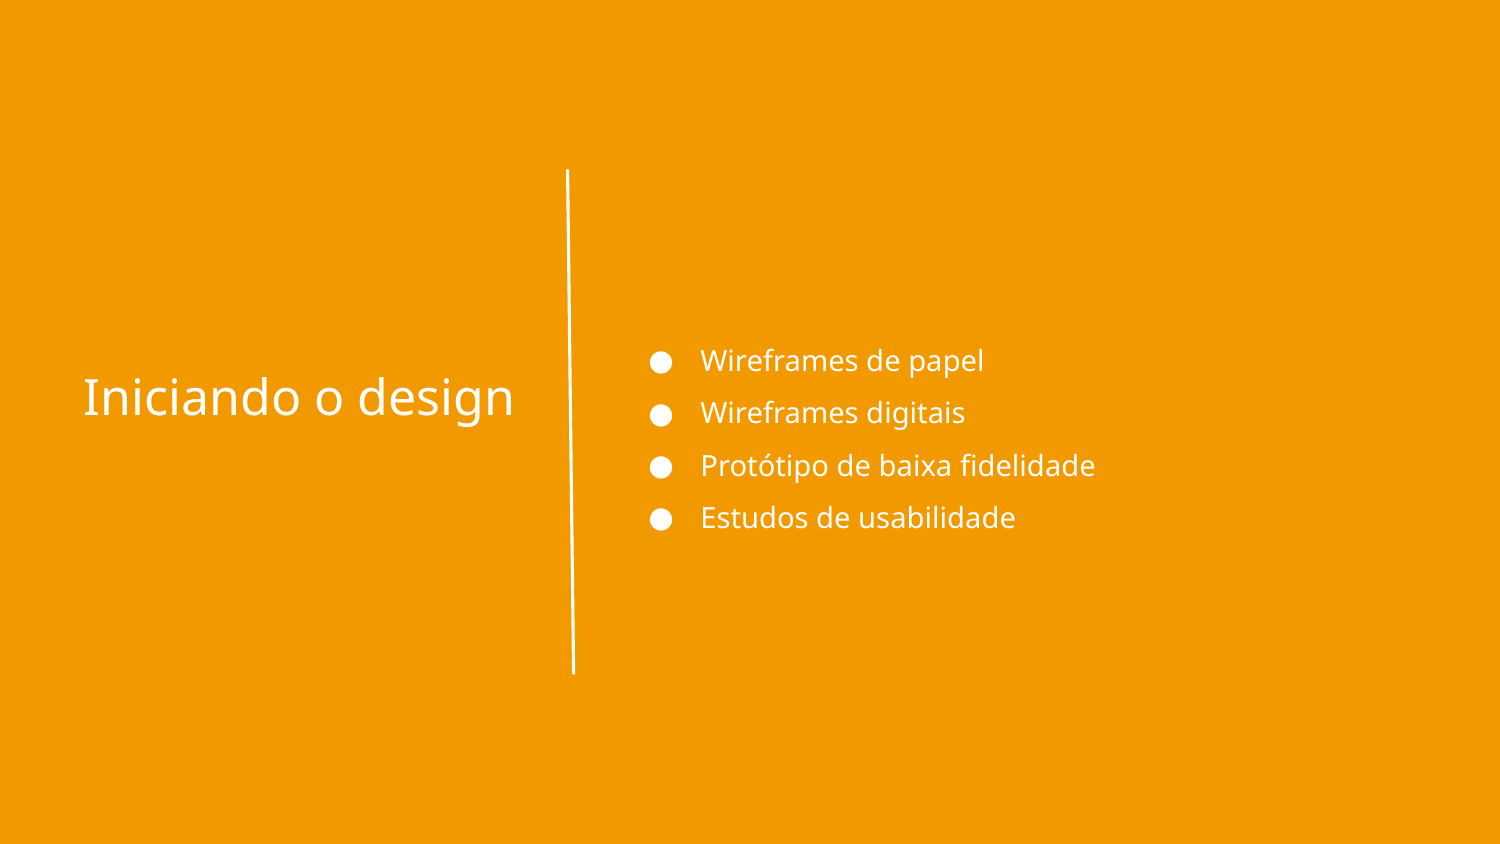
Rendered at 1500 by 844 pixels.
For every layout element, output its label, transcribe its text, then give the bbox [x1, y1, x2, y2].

text_box Iniciando o design [0, 341, 531, 441]
text_box Wireframes de papel Wireframes digitais Protótipo de baixa fidelidade Estudos de usabilidade [610, 309, 1500, 550]
